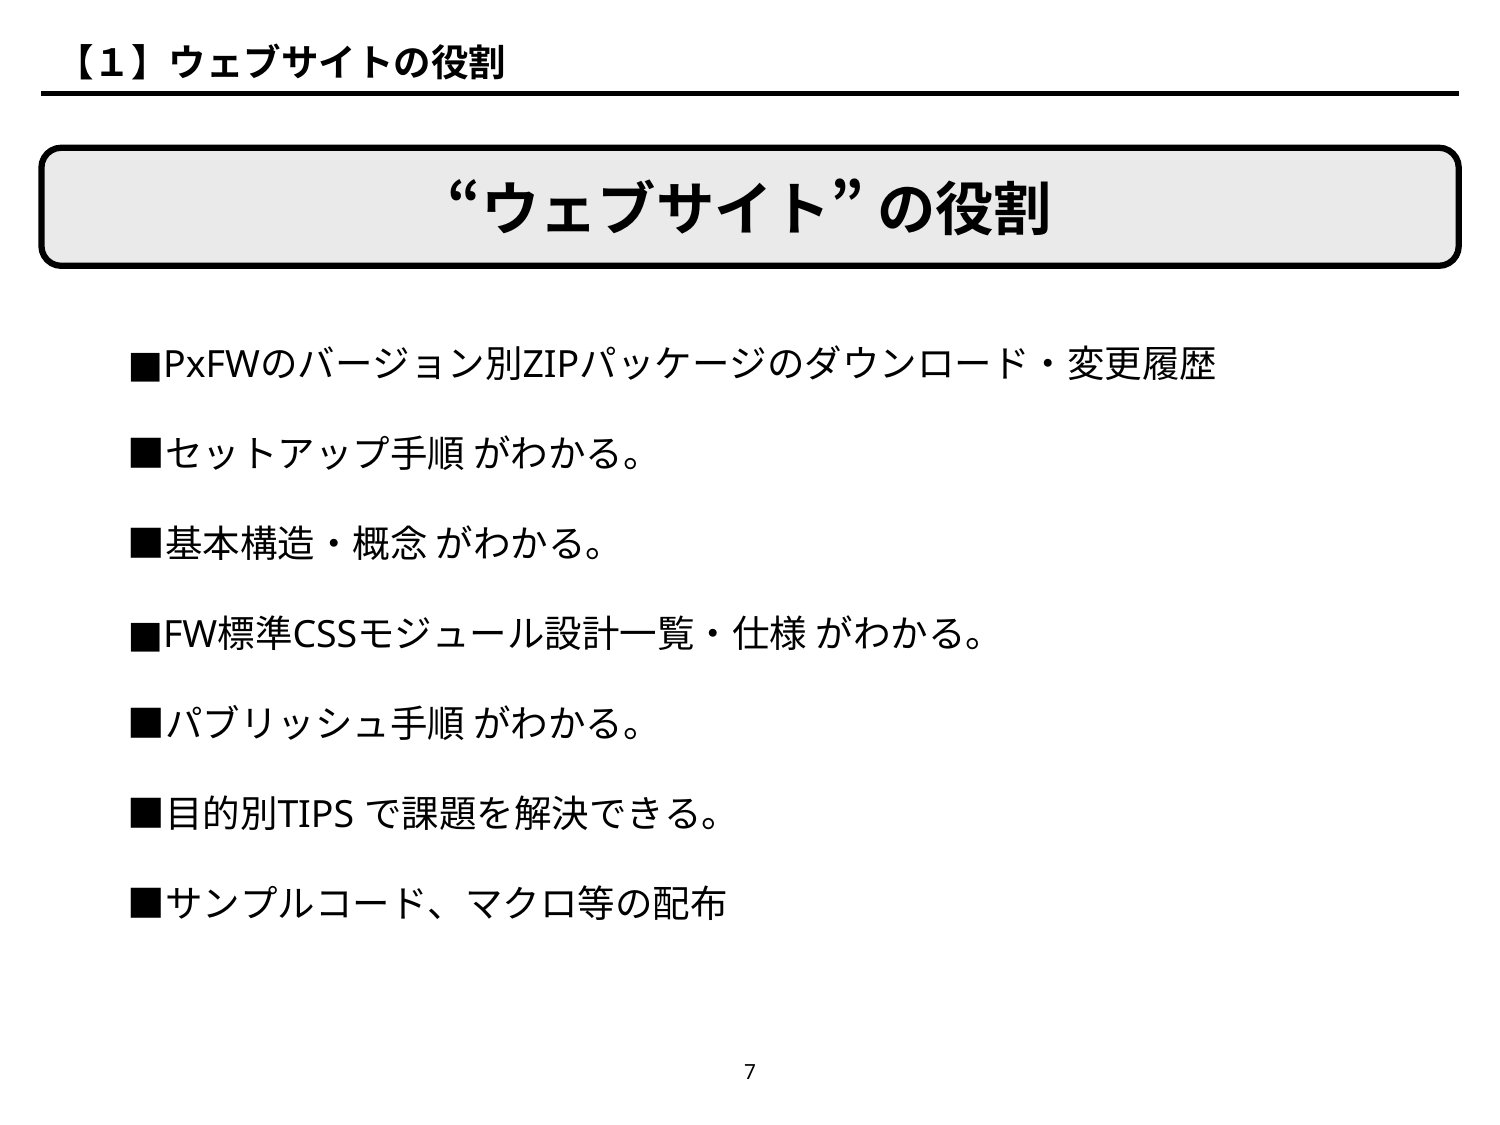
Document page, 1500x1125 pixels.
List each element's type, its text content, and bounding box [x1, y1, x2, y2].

title 【１】ウェブサイトの役割 [41, 24, 1459, 97]
text_box ■PxFWのバージョン別ZIPパッケージのダウンロード・変更履歴 ■セットアップ手順 がわかる。 ■基本構造・概念 がわかる。 ■FW標準CSSモジュール設計一覧・仕様 がわかる。 ■パブリッシュ手順 がわかる。 ■目的別TIPS で課題を解決できる。 ■サンプルコード、マクロ等の配布 [112, 332, 1244, 933]
text_box “ウェブサイト” の役割 [41, 147, 1459, 266]
